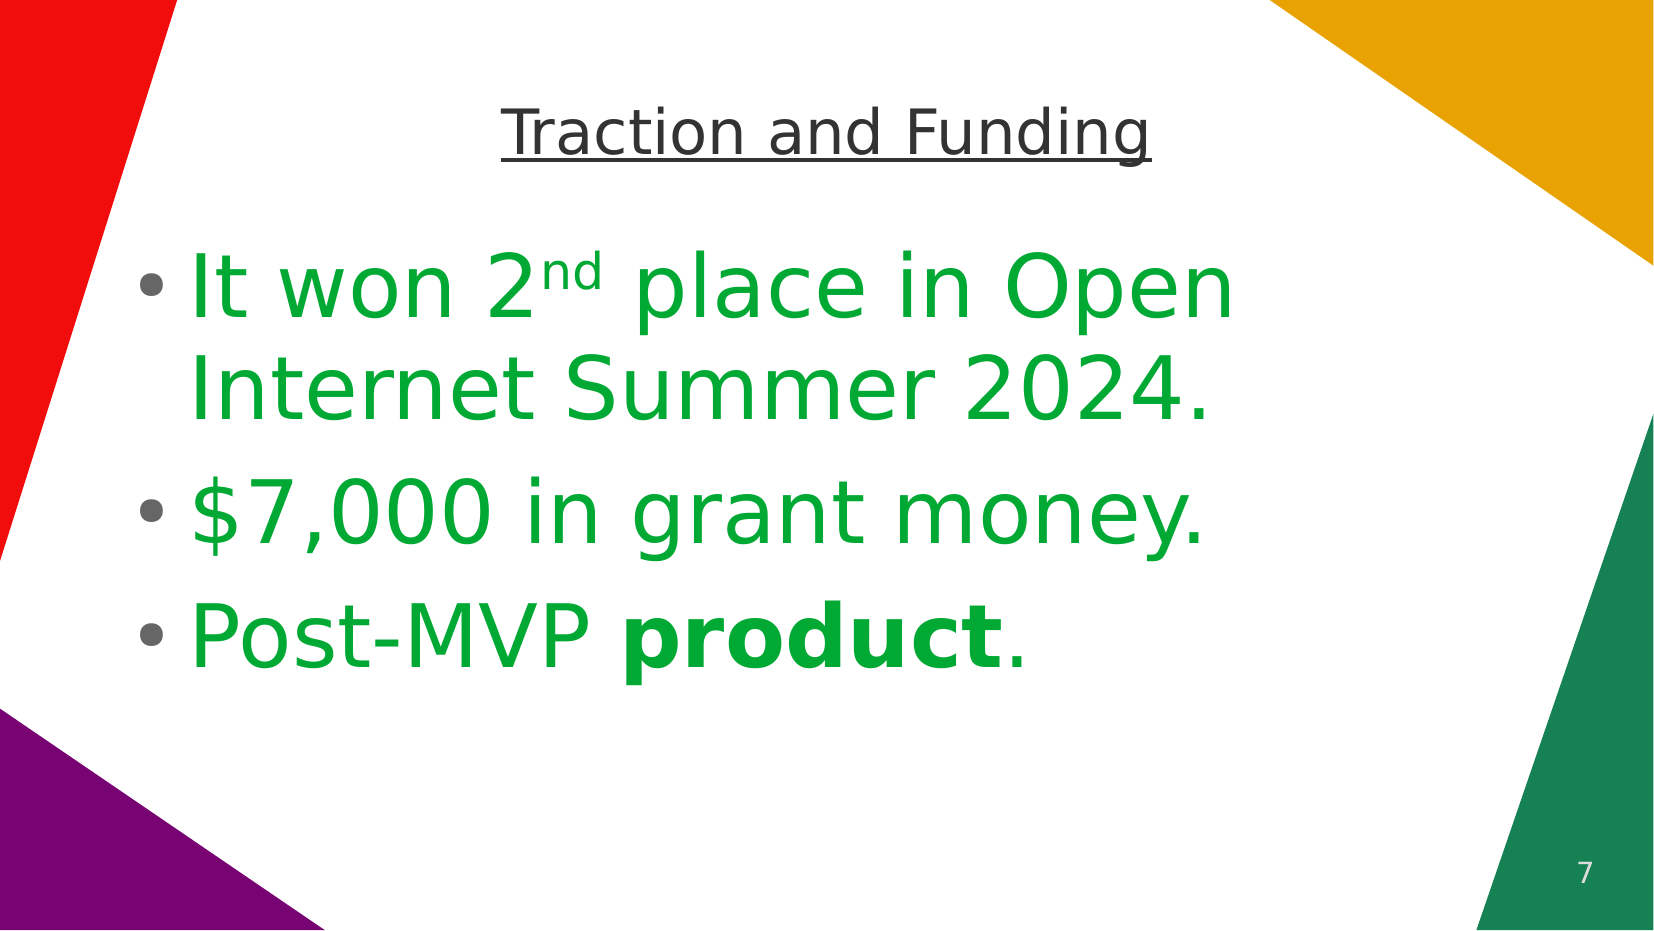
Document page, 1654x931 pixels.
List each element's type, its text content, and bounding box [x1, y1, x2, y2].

title Traction and Funding [118, 59, 1536, 207]
list It won 2nd place in Open Internet Summer 2024. $7,000 in grant money. Post-MVP product. [118, 236, 1536, 827]
